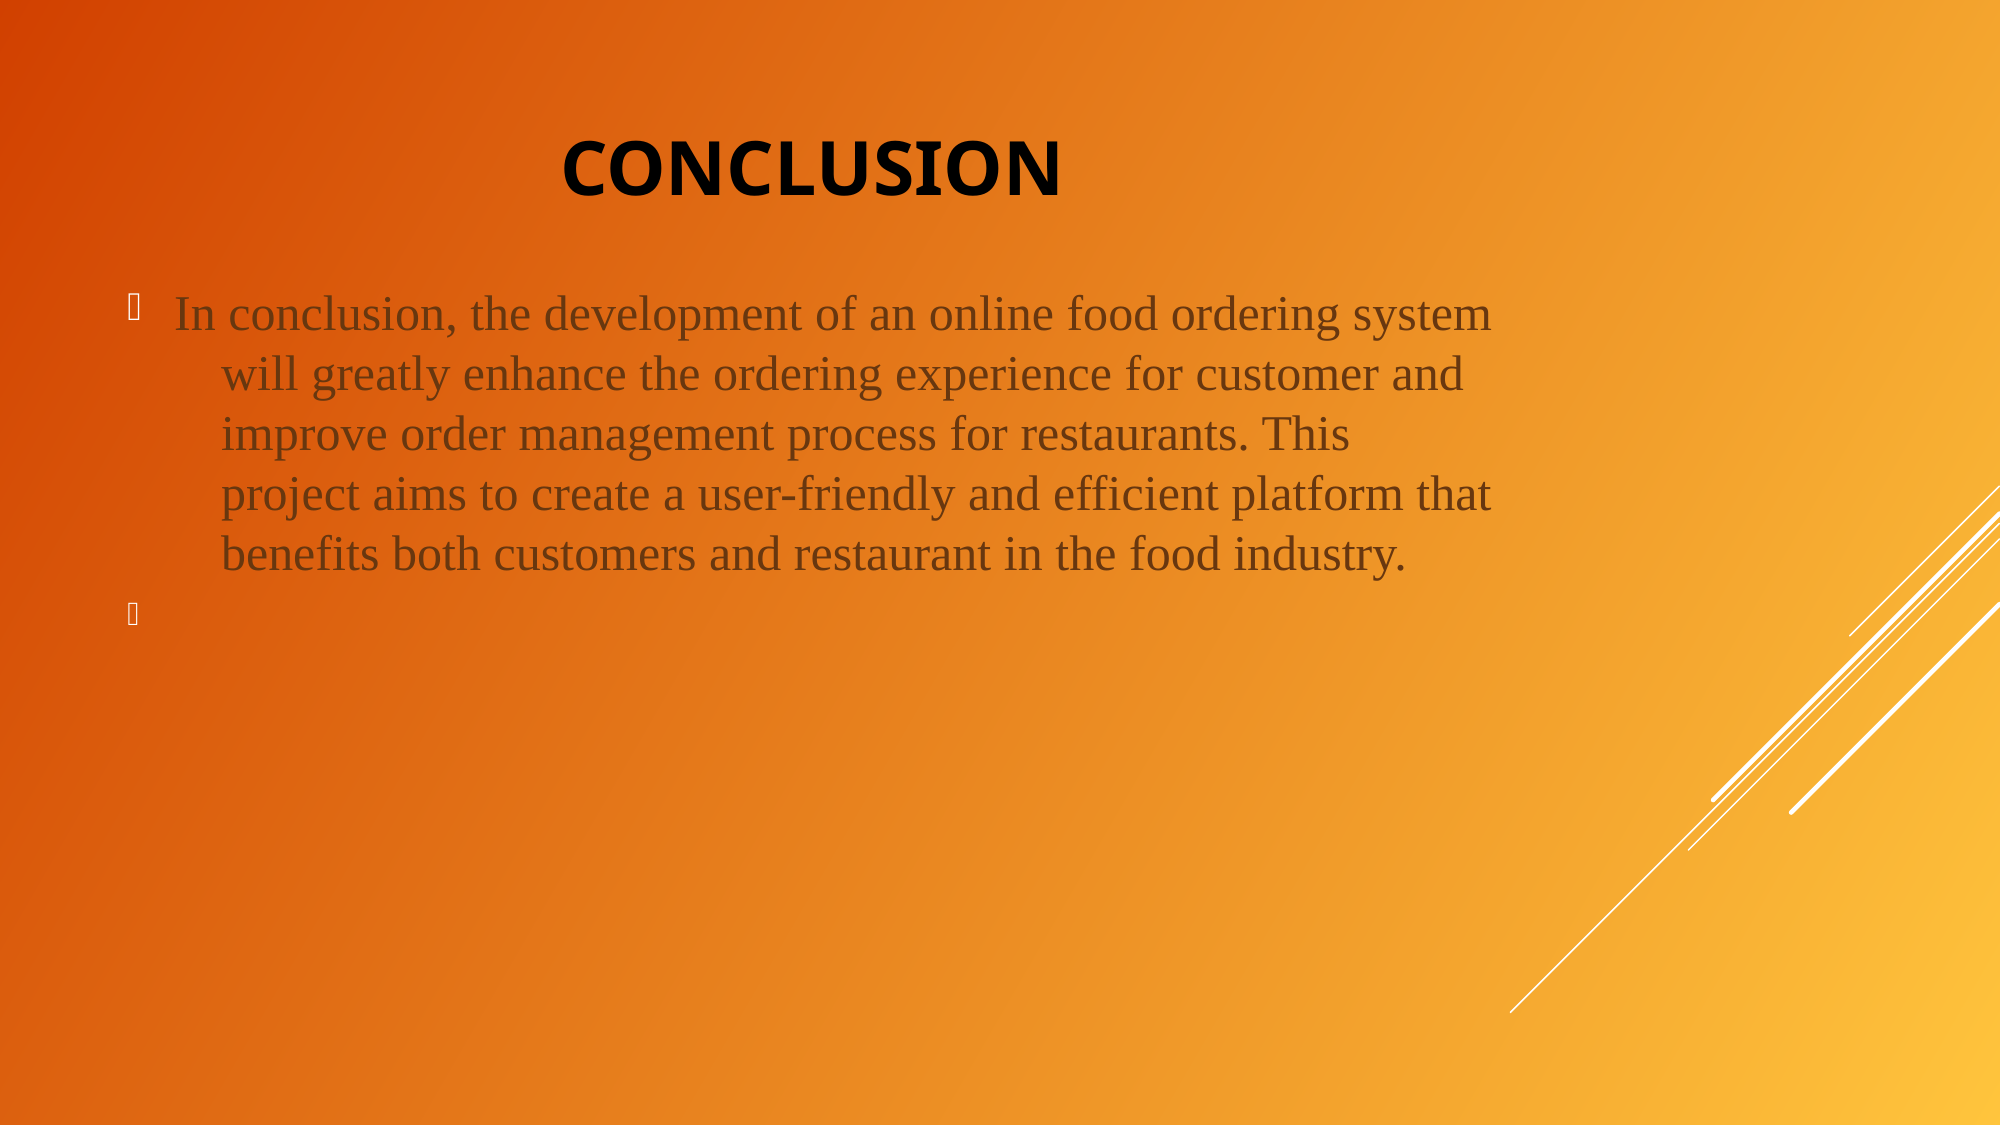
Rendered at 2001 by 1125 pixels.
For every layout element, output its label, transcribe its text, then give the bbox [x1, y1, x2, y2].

title conclusion [112, 41, 1513, 165]
list In conclusion, the development of an online food ordering system will greatly enhance the ordering experience for customer and improve order management process for restaurants. This project aims to create a user-friendly and efficient platform that benefits both customers and restaurant in the food industry. [112, 165, 1513, 759]
